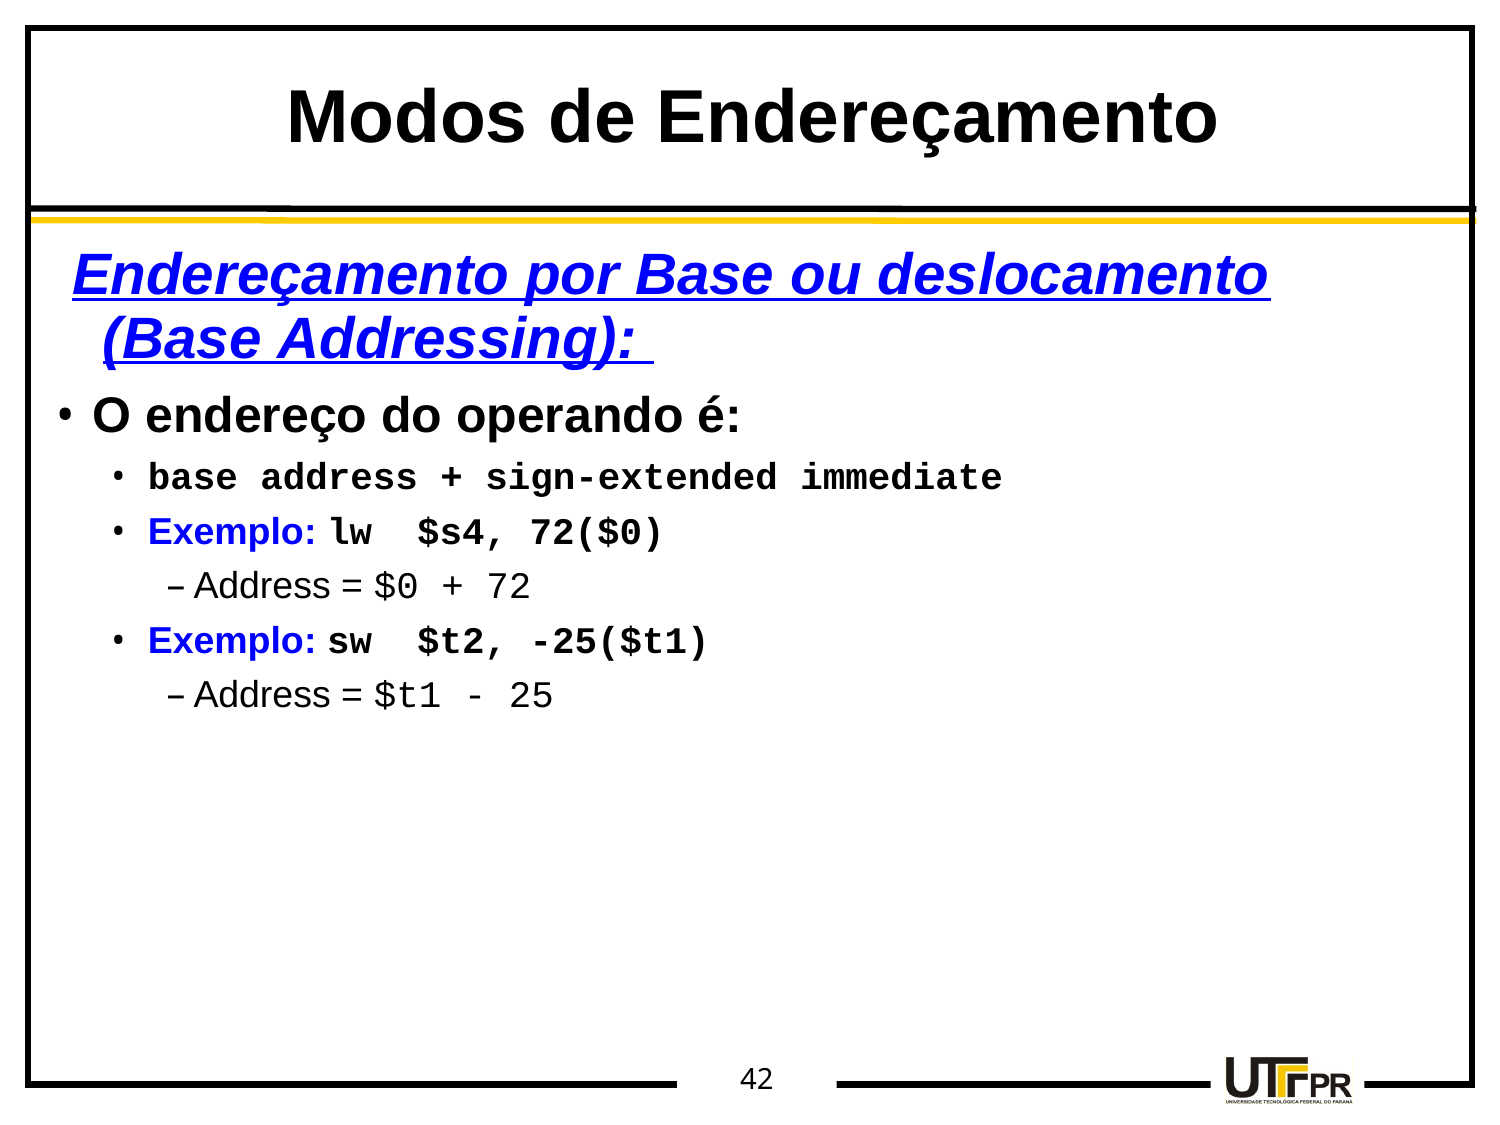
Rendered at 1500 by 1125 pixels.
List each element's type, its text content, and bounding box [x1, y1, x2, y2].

picture [1225, 1063, 1353, 1104]
list Endereçamento por Base ou deslocamento (Base Addressing): O endereço do operando é: base address + sign-extended immediate Exemplo: lw $s4, 72($0) Address = $0 + 72 Exemplo: sw $t2, -25($t1) Address = $t1 - 25 [41, 237, 1447, 1063]
title Modos de Endereçamento [29, 29, 1477, 207]
